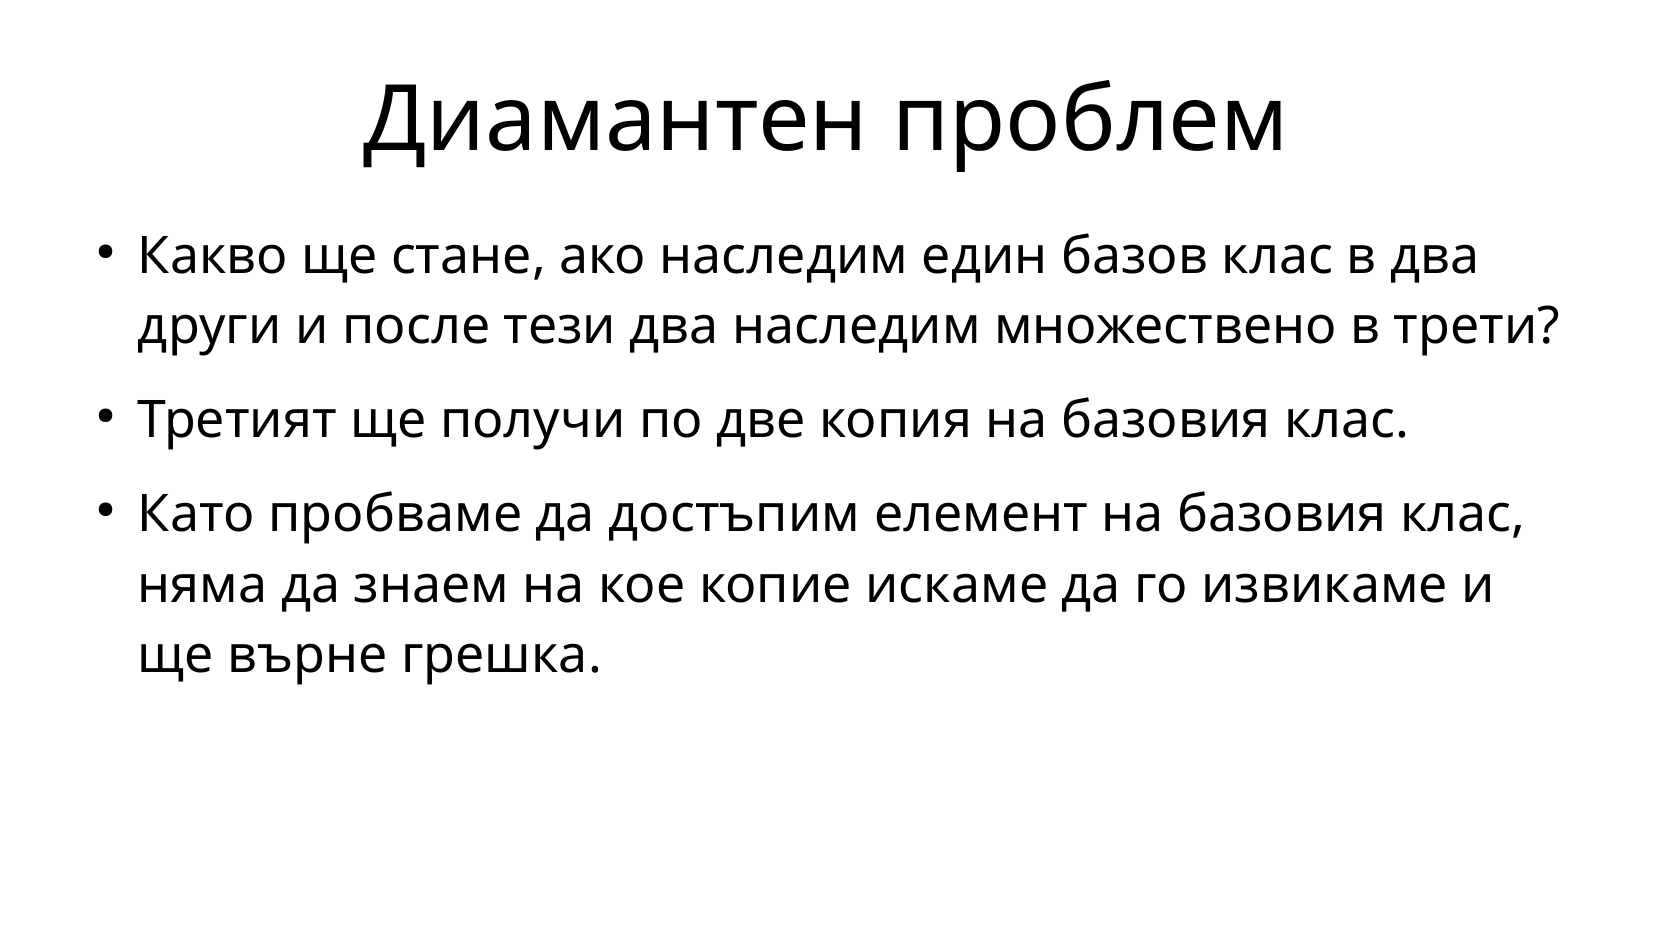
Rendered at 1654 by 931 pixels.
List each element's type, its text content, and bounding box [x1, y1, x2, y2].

title Диамантен проблем [82, 37, 1571, 193]
list Какво ще стане, ако наследим един базов клас в два други и после тези два наследим множествено в трети? Третият ще получи по две копия на базовия клас. Като пробваме да достъпим елемент на базовия клас, няма да знаем на кое копие искаме да го извикаме и ще върне грешка. [82, 217, 1576, 758]
